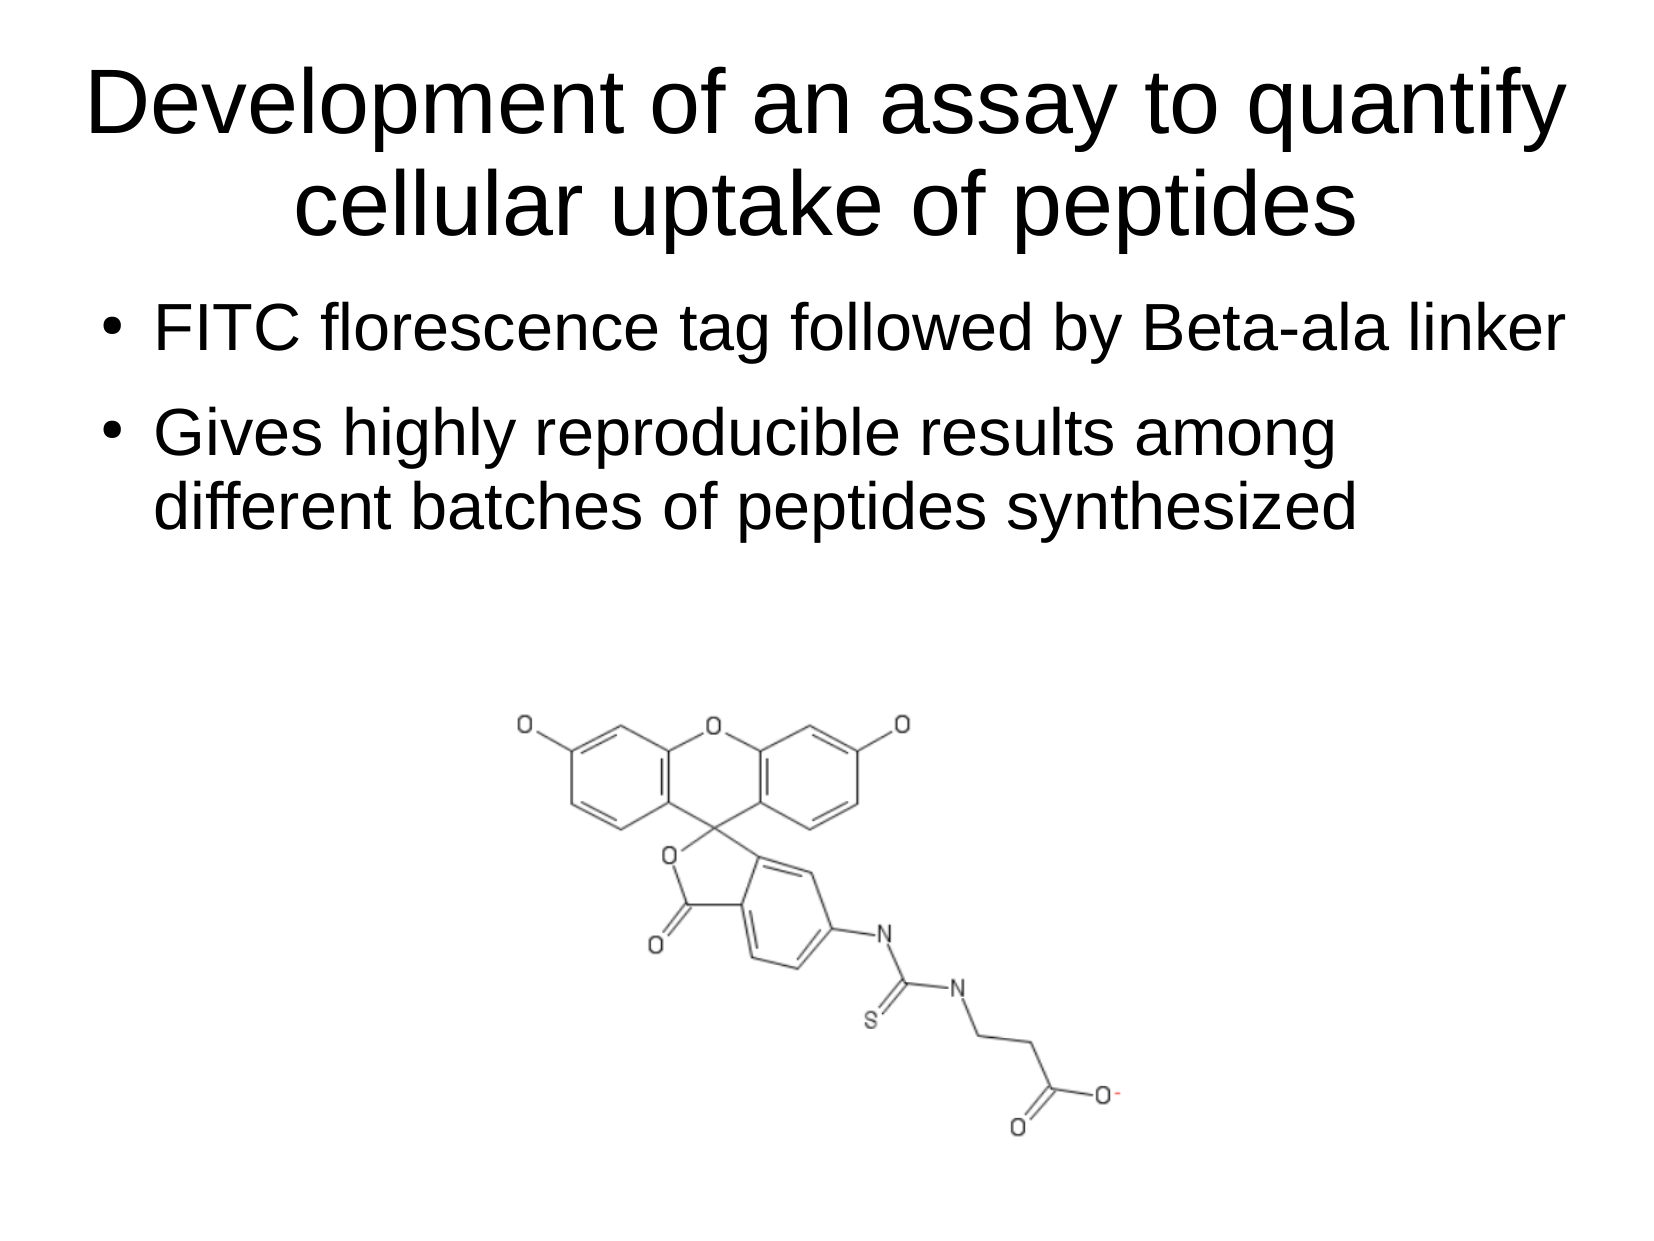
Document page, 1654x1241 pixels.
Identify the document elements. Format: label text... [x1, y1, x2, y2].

title Development of an assay to quantify cellular uptake of peptides [82, 49, 1571, 257]
list FITC florescence tag followed by Beta-ala linker Gives highly reproducible results among different batches of peptides synthesized [82, 290, 1571, 1010]
picture [435, 645, 1201, 1156]
